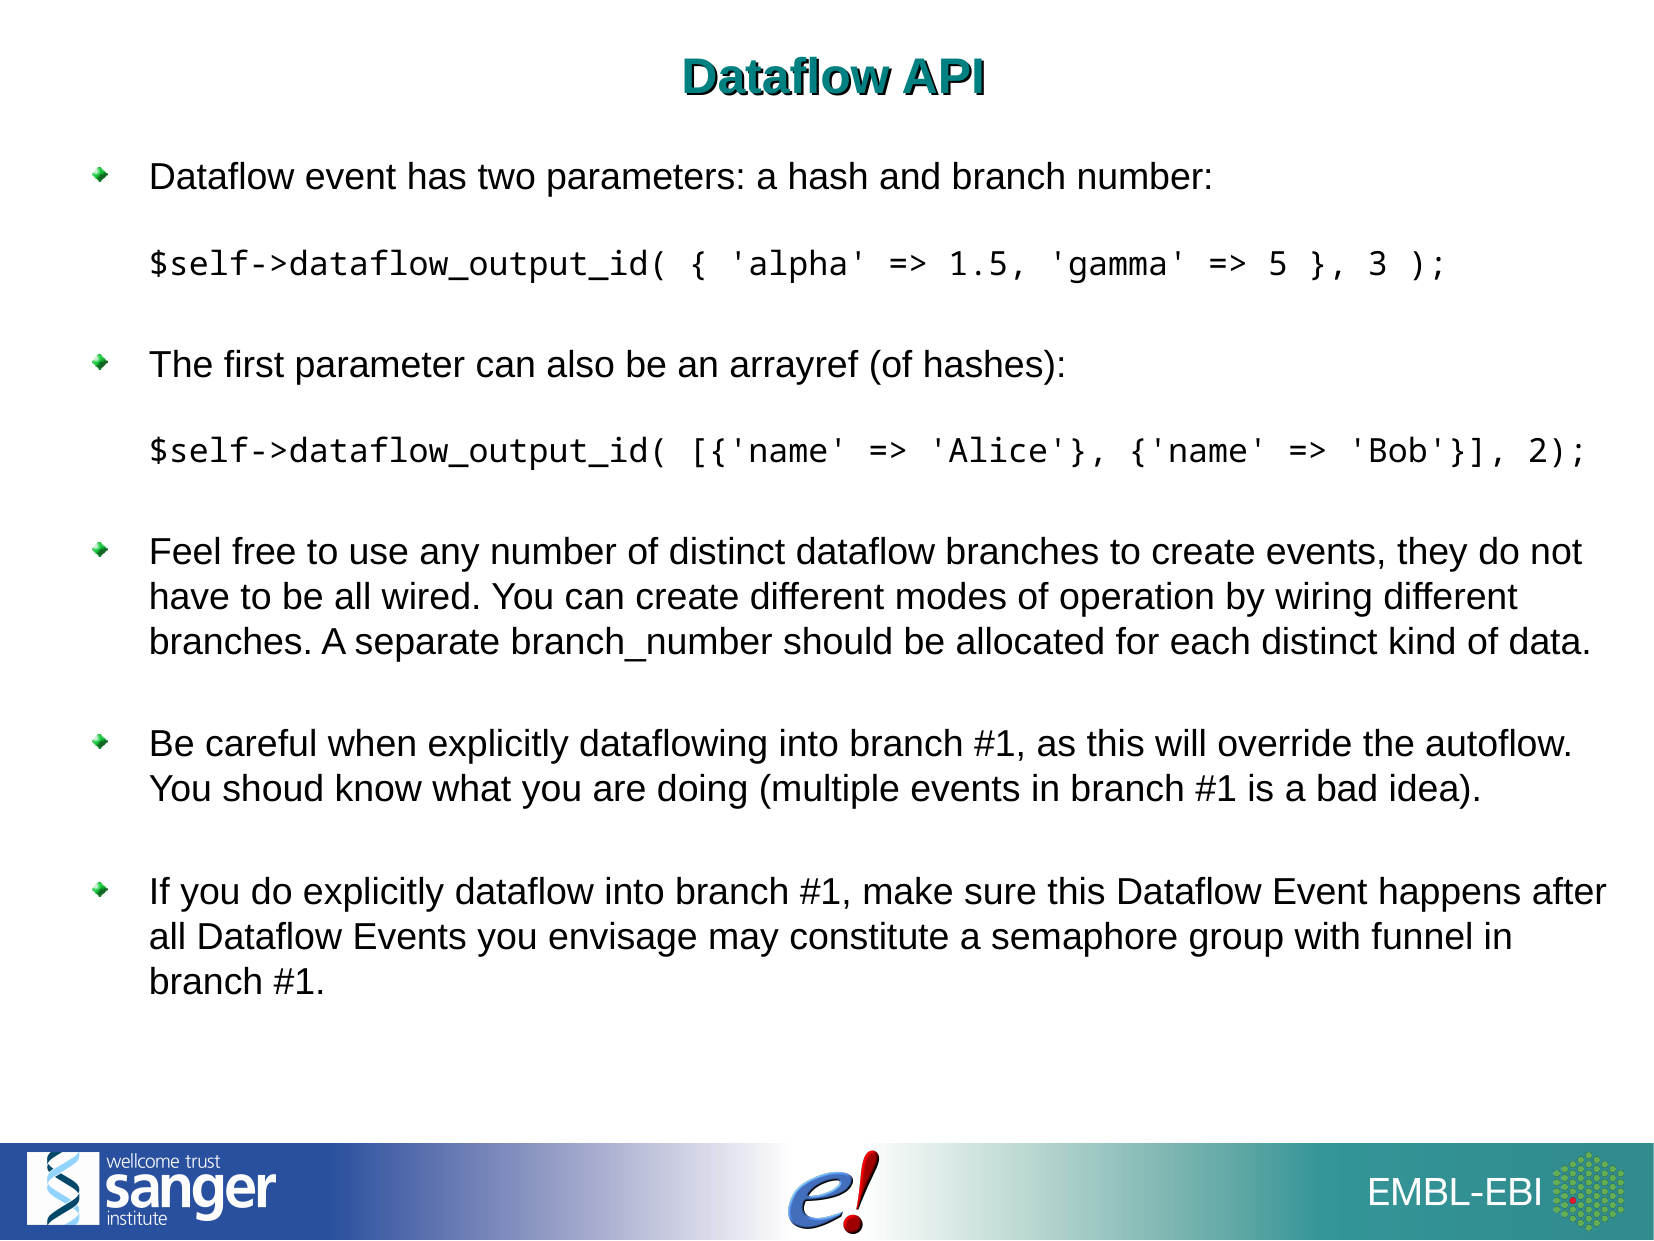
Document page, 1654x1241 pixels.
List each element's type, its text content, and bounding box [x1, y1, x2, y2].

title Dataflow API [442, 26, 1187, 119]
picture [0, 1143, 1654, 1240]
list Dataflow event has two parameters: a hash and branch number: $self->dataflow_output_id( { 'alpha' => 1.5, 'gamma' => 5 }, 3 ); The first parameter can also be an arrayref (of hashes): $self->dataflow_output_id( [{'name' => 'Alice'}, {'name' => 'Bob'}], 2); Feel free to use any number of distinct dataflow branches to create events, they do not have to be all wired. You can create different modes of operation by wiring different branches. A separate branch_number should be allocated for each distinct kind of data. Be careful when explicitly dataflowing into branch #1, as this will override the autoflow. You shoud know what you are doing (multiple events in branch #1 is a bad idea). If you do explicitly dataflow into branch #1, make sure this Dataflow Event happens after all Dataflow Events you envisage may constitute a semaphore group with funnel in branch #1. [59, 137, 1625, 1093]
